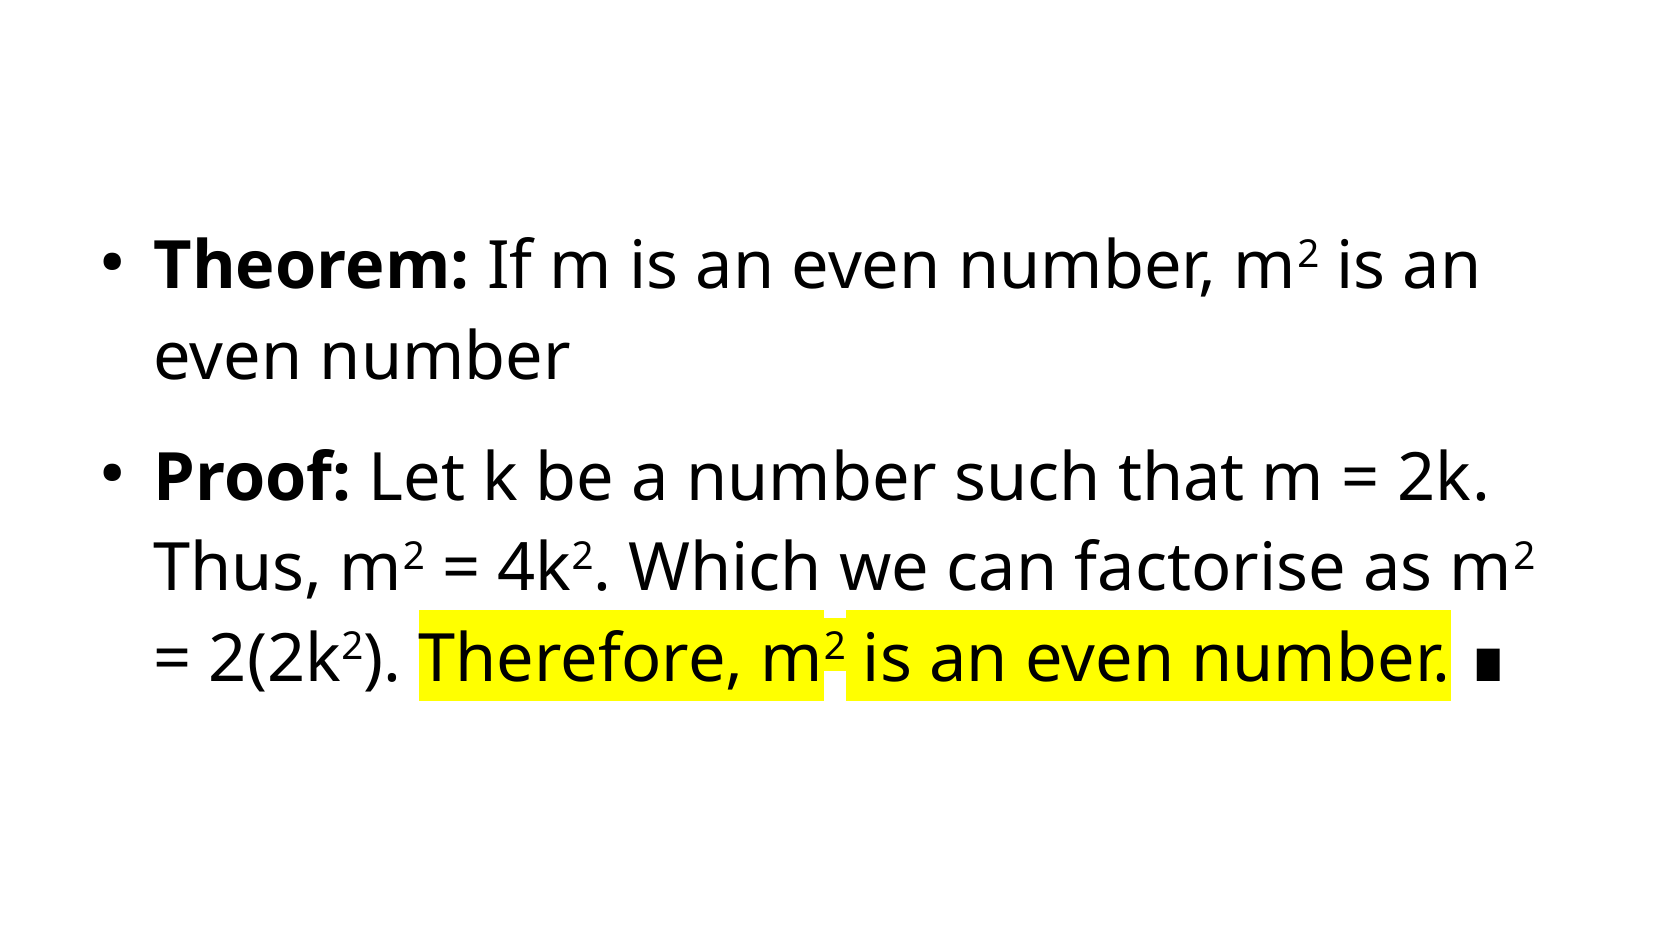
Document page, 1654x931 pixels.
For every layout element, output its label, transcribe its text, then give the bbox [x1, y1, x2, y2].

list Theorem: If m is an even number, m2 is an even number Proof: Let k be a number such that m = 2k. Thus, m2 = 4k2. Which we can factorise as m2 = 2(2k2). Therefore, m2 is an even number. ∎ [82, 217, 1571, 758]
